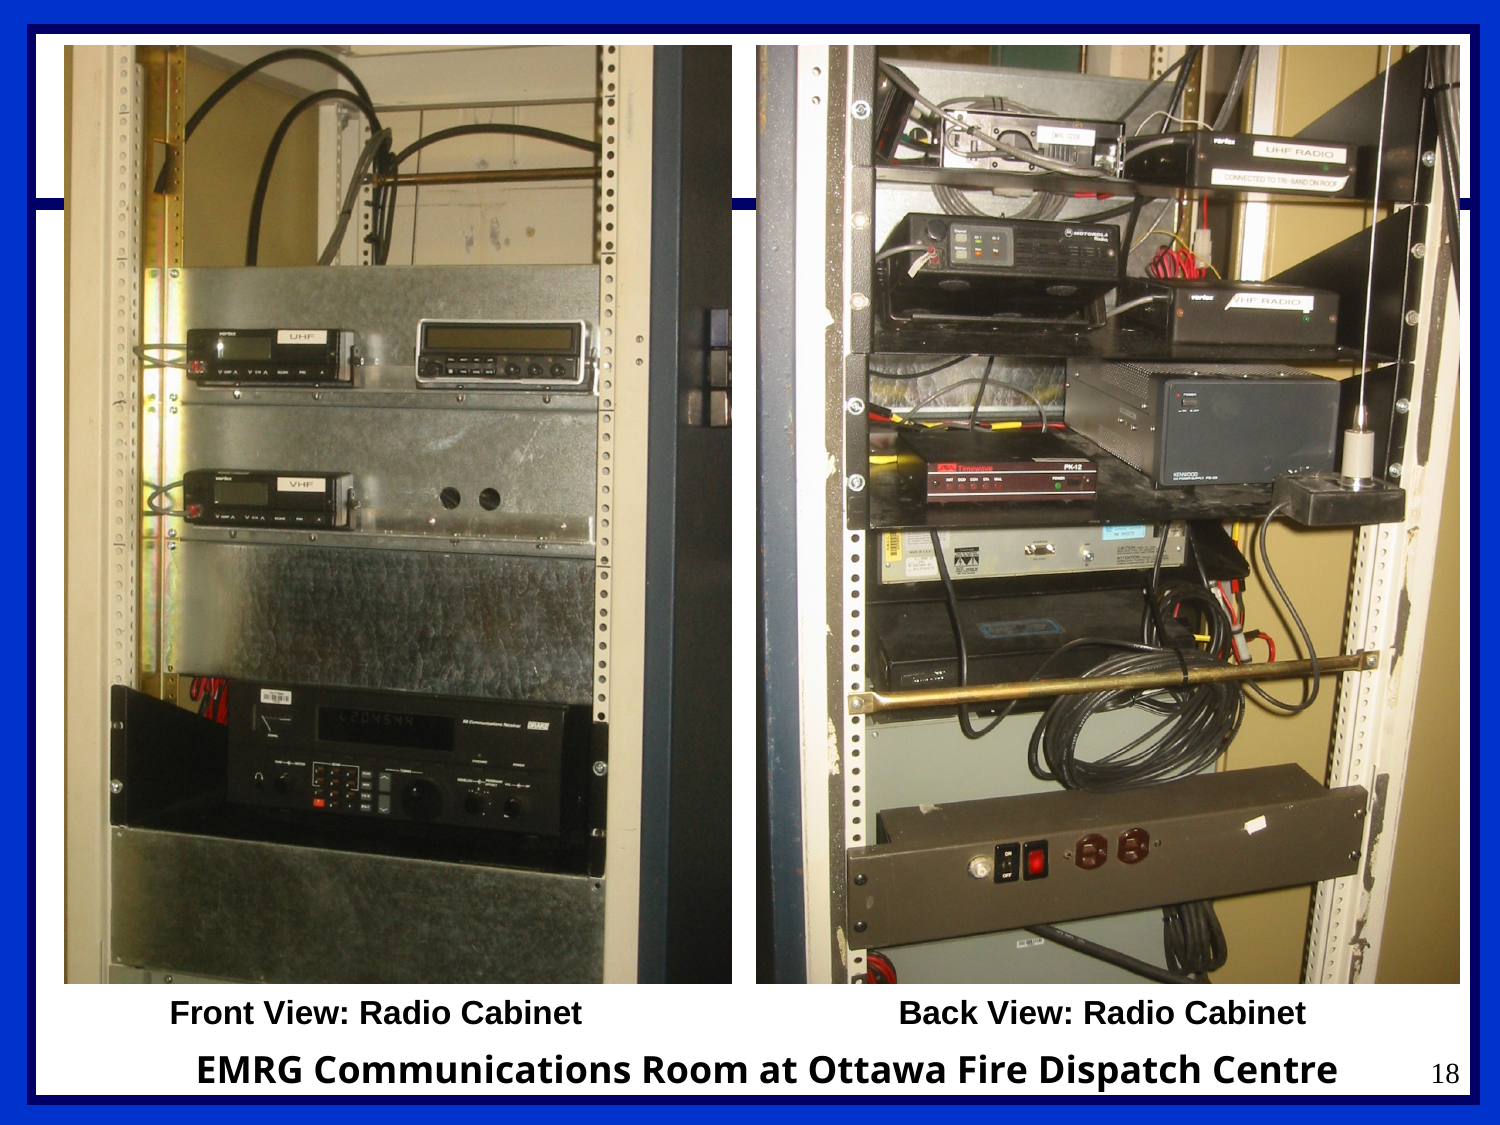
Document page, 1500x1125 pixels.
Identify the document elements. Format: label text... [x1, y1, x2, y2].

text_box EMRG Communications Room at Ottawa Fire Dispatch Centre [180, 1038, 1355, 1099]
picture [756, 45, 1460, 984]
picture [64, 45, 732, 984]
text_box Back View: Radio Cabinet [883, 983, 1322, 1038]
text_box Front View: Radio Cabinet [154, 983, 598, 1039]
